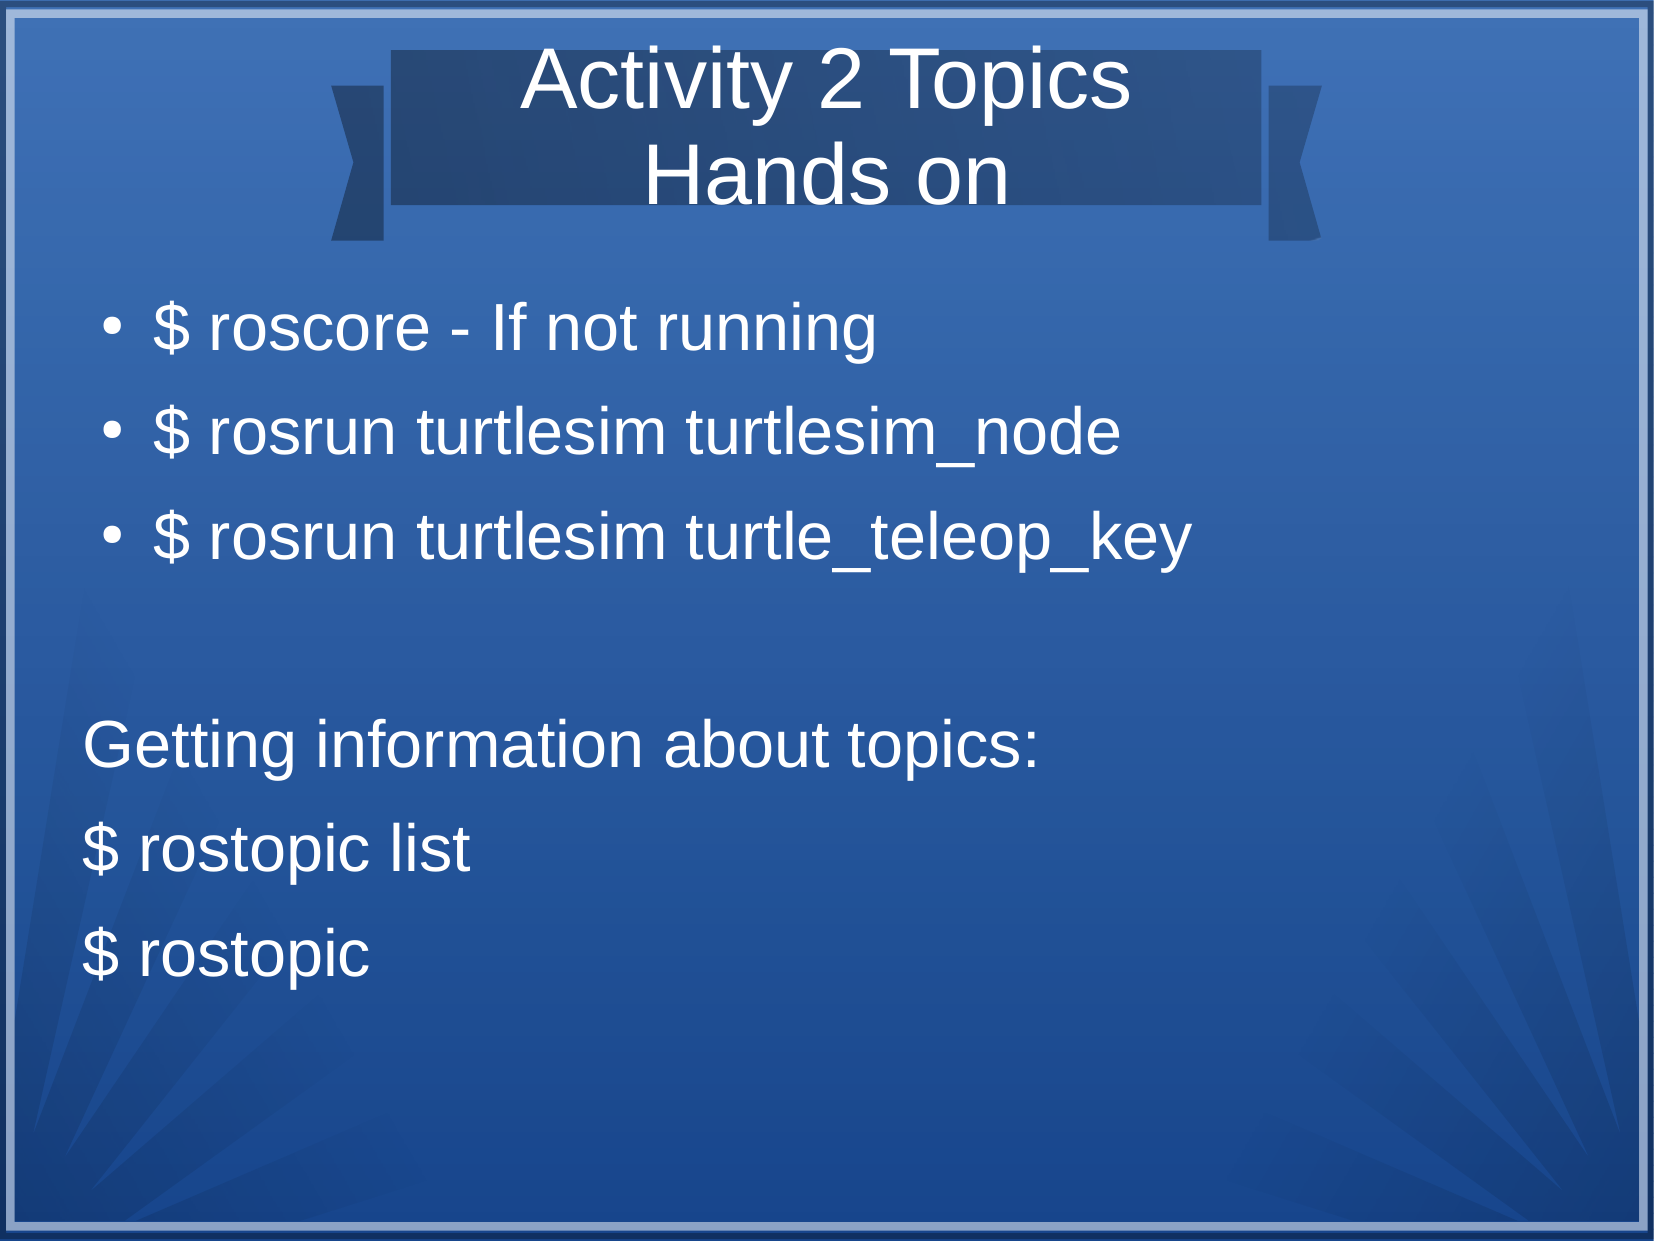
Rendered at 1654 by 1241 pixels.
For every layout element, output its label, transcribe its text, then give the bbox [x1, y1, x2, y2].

title Activity 2 Topics Hands on [389, 30, 1264, 224]
list $ roscore - If not running $ rosrun turtlesim turtlesim_node $ rosrun turtlesim turtle_teleop_key Getting information about topics: $ rostopic list $ rostopic [82, 290, 1538, 1241]
